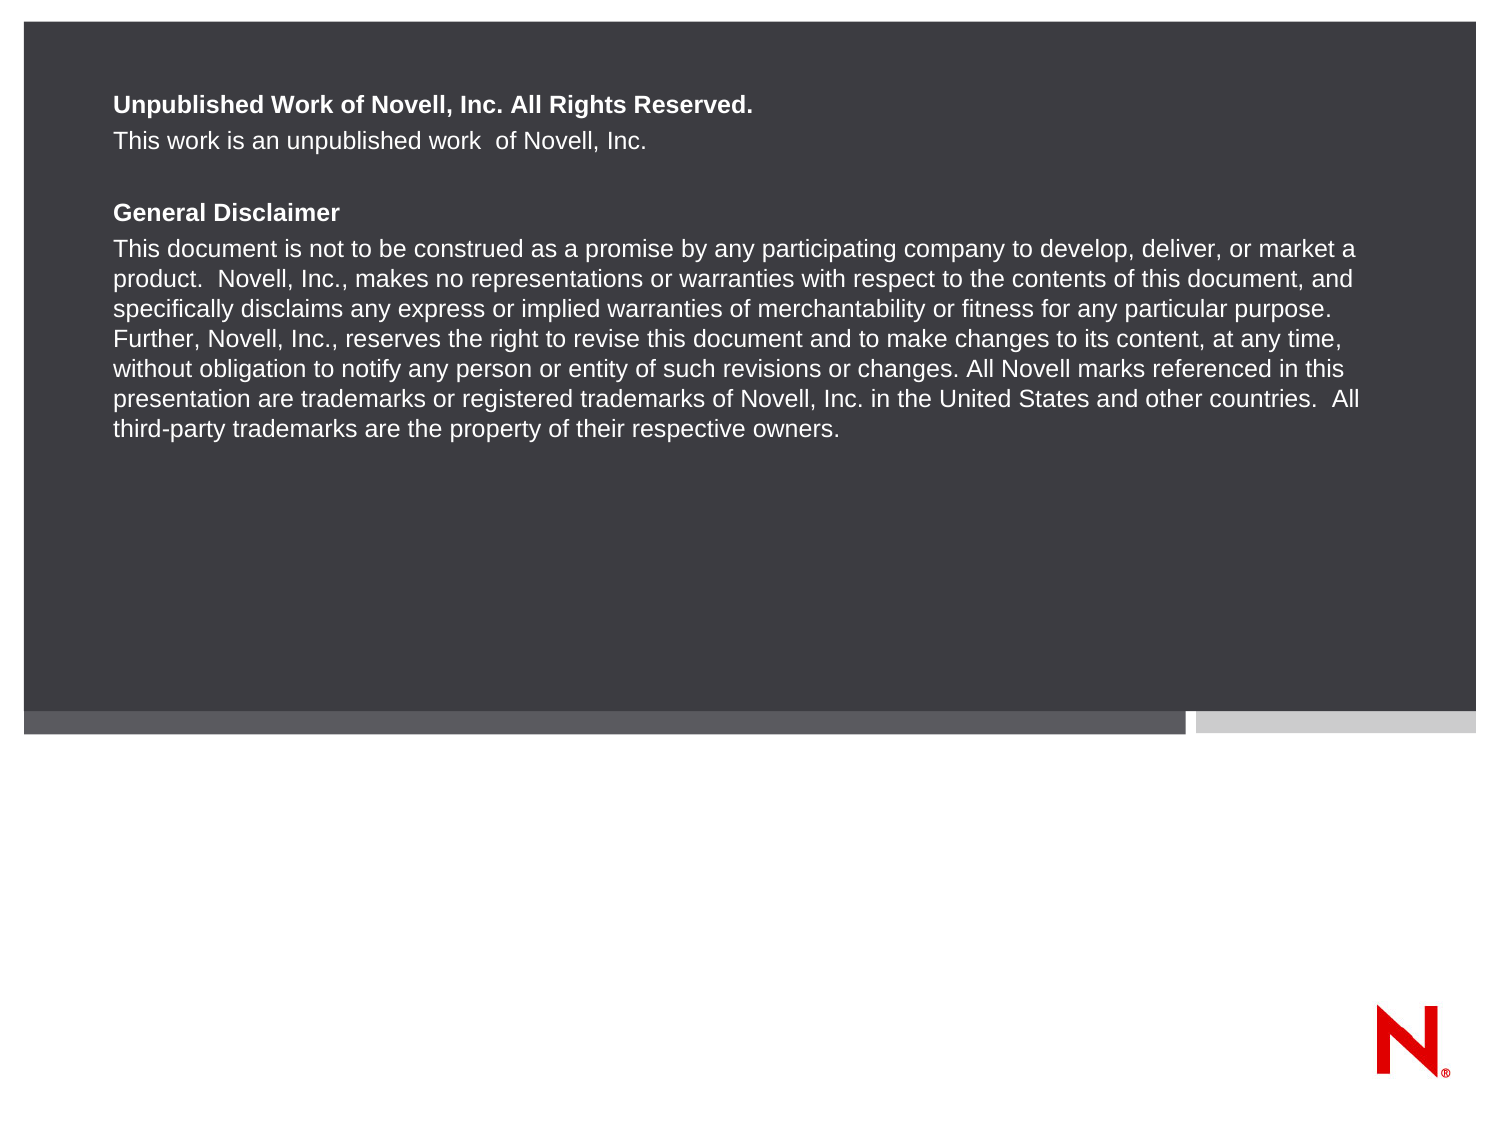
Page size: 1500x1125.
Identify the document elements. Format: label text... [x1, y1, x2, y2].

list Unpublished Work of Novell, Inc. All Rights Reserved. This work is an unpublished work of Novell, Inc. General Disclaimer This document is not to be construed as a promise by any participating company to develop, deliver, or market a product. Novell, Inc., makes no representations or warranties with respect to the contents of this document, and specifically disclaims any express or implied warranties of merchantability or fitness for any particular purpose. Further, Novell, Inc., reserves the right to revise this document and to make changes to its content, at any time, without obligation to notify any person or entity of such revisions or changes. All Novell marks referenced in this presentation are trademarks or registered trademarks of Novell, Inc. in the United States and other countries. All third-party trademarks are the property of their respective owners. [41, 81, 1392, 614]
picture [1372, 1001, 1453, 1081]
